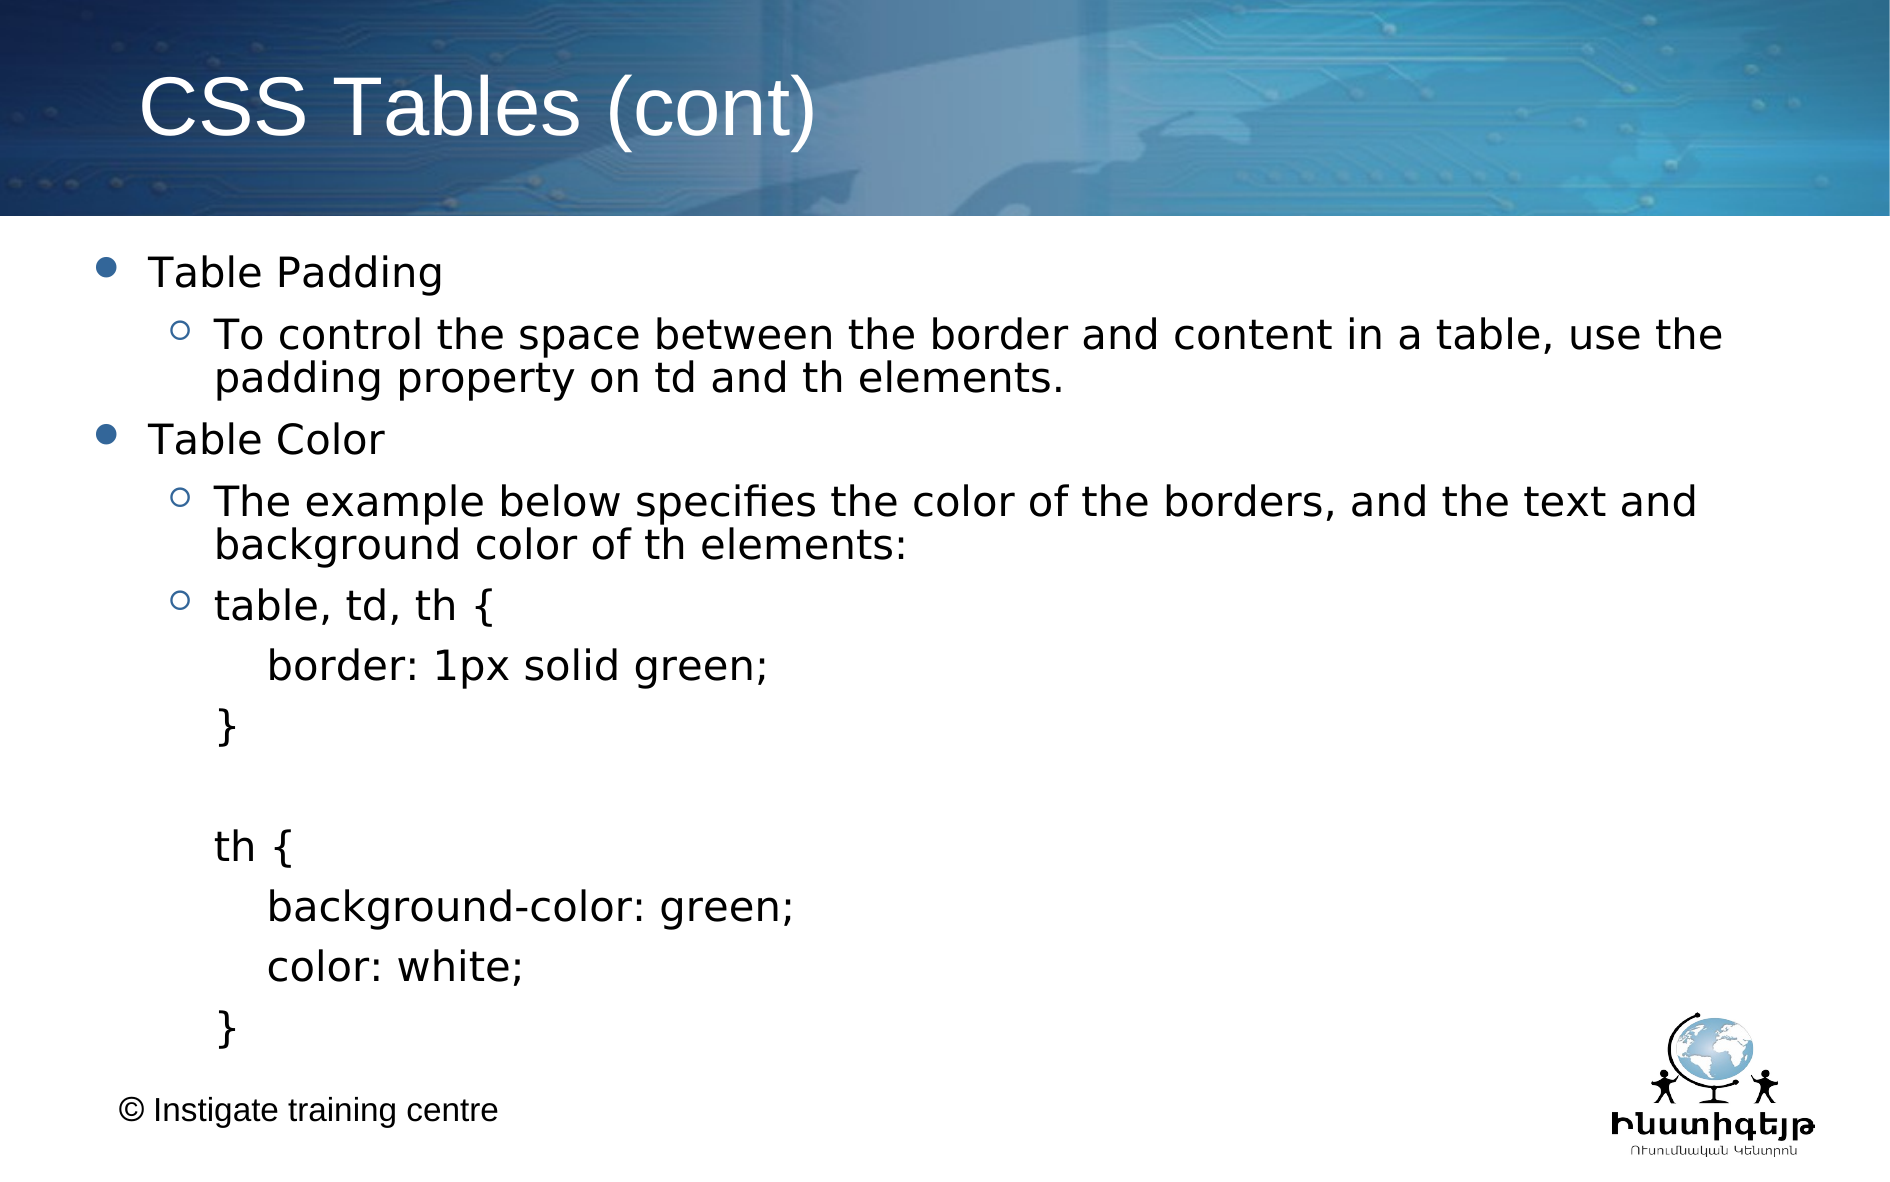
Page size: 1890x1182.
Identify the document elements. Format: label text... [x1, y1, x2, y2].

picture [1612, 1012, 1815, 1157]
text_box CSS Tables (cont) [138, 82, 1801, 95]
picture [0, 0, 1890, 216]
list Table Padding To control the space between the border and content in a table, use the padding property on td and th elements. Table Color The example below specifies the color of the borders, and the text and background color of th elements: table, td, th { border: 1px solid green; } th { background-color: green; color: white; } [93, 252, 1820, 277]
